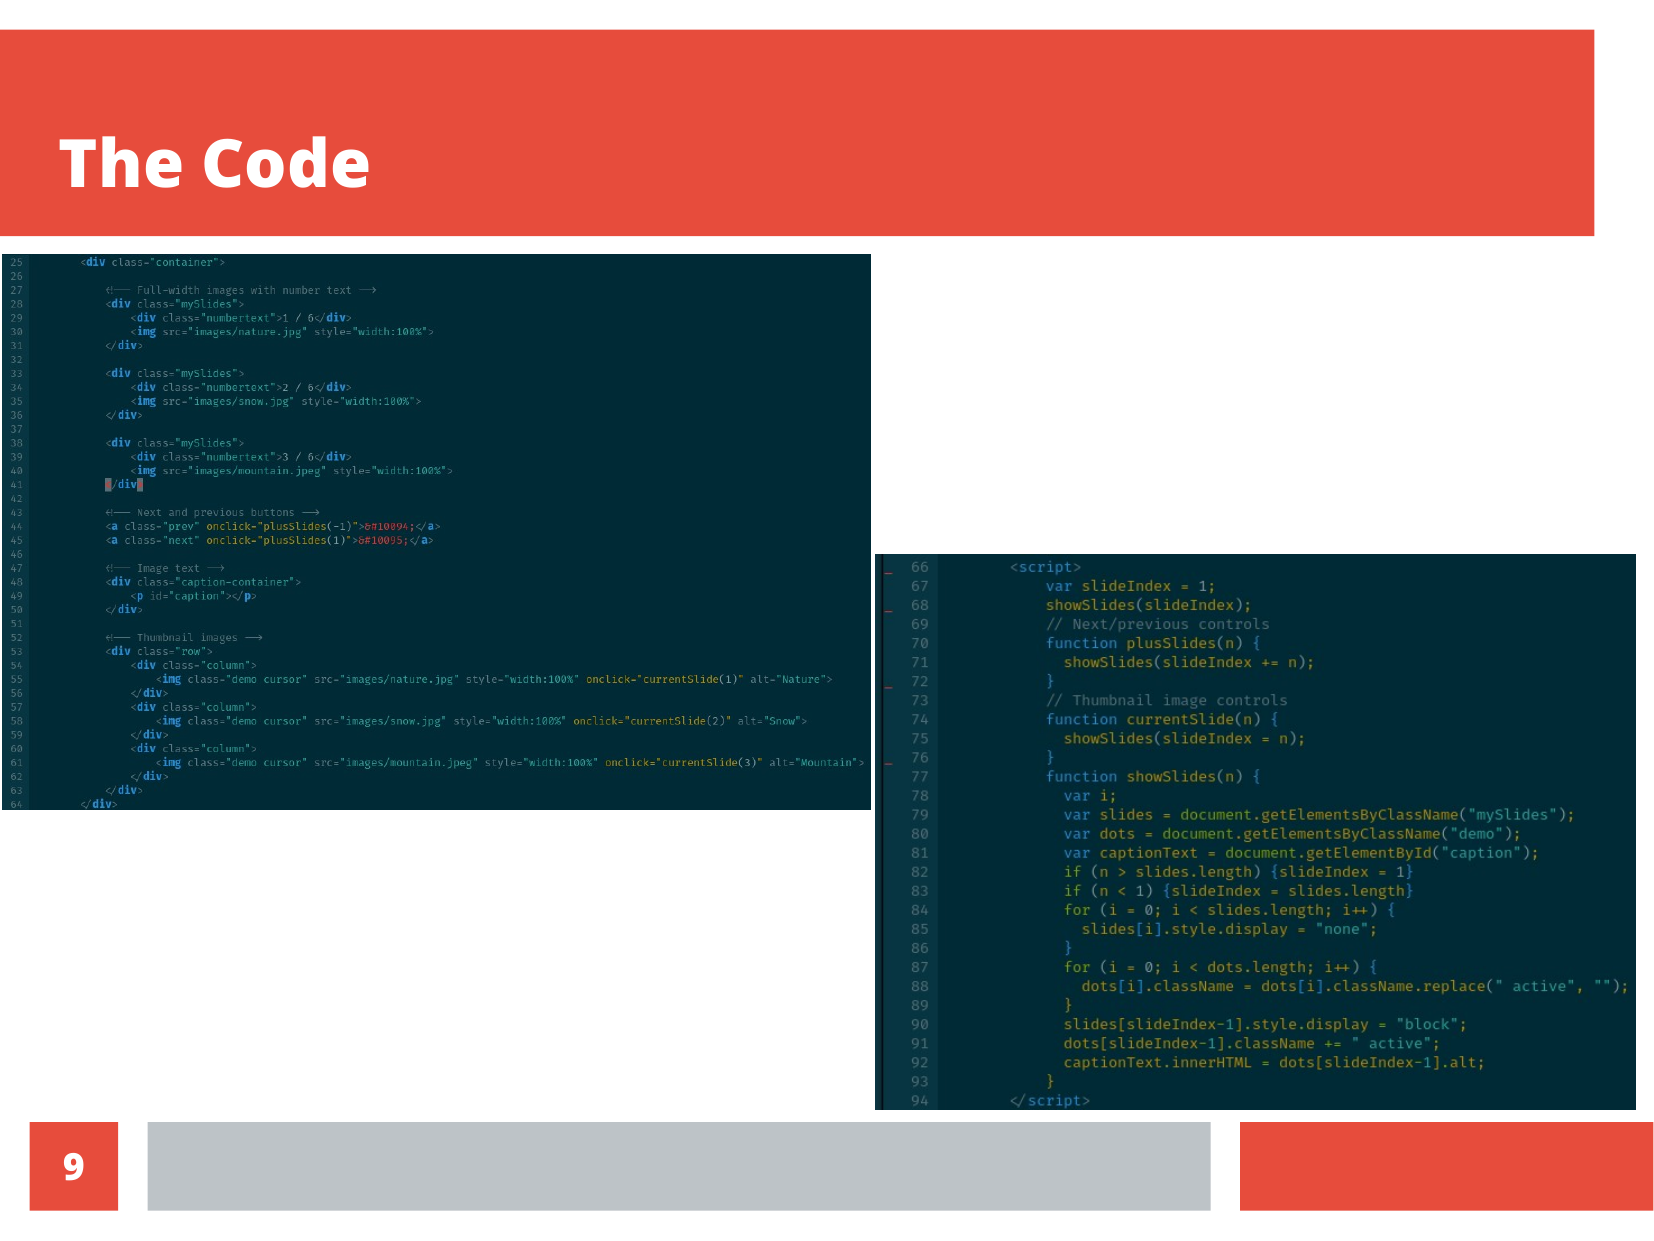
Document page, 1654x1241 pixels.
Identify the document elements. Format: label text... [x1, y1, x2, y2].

picture [1061, 697, 1258, 751]
picture [1045, 578, 1234, 615]
picture [272, 397, 292, 409]
picture [778, 675, 793, 683]
picture [1236, 618, 1252, 629]
picture [151, 579, 160, 585]
picture [1323, 1040, 1342, 1048]
picture [1398, 1038, 1421, 1050]
picture [1063, 634, 1222, 673]
picture [1056, 717, 1077, 724]
picture [1209, 1039, 1215, 1049]
picture [1560, 807, 1574, 823]
picture [1057, 618, 1062, 627]
picture [187, 649, 199, 655]
picture [207, 519, 231, 533]
picture [251, 314, 261, 321]
picture [511, 676, 545, 683]
picture [1324, 920, 1367, 935]
picture [1260, 738, 1269, 748]
picture [182, 260, 192, 265]
picture [233, 676, 256, 683]
picture [1137, 886, 1144, 897]
picture [264, 759, 300, 768]
picture [2, 256, 28, 811]
picture [1262, 1060, 1270, 1067]
picture [1396, 1016, 1421, 1030]
picture [1304, 980, 1321, 997]
picture [789, 758, 799, 764]
picture [232, 536, 256, 548]
picture [1094, 774, 1105, 782]
picture [1244, 984, 1252, 991]
picture [251, 455, 261, 460]
picture [359, 517, 415, 534]
picture [1093, 716, 1111, 724]
picture [630, 716, 686, 725]
picture [1060, 955, 1091, 977]
picture [1080, 919, 1141, 939]
picture [1100, 789, 1116, 804]
picture [569, 758, 592, 767]
picture [233, 516, 330, 548]
picture [1493, 809, 1503, 820]
picture [1398, 866, 1405, 878]
picture [240, 385, 249, 392]
picture [1449, 1017, 1458, 1024]
picture [1065, 1097, 1071, 1108]
picture [119, 605, 129, 613]
picture [1199, 581, 1206, 593]
picture [1189, 961, 1201, 973]
picture [1263, 695, 1275, 705]
picture [1092, 884, 1111, 900]
picture [573, 713, 625, 725]
picture [1056, 584, 1062, 591]
picture [1299, 735, 1304, 750]
picture [1377, 868, 1387, 875]
picture [1488, 850, 1513, 858]
picture [201, 469, 224, 477]
picture [83, 258, 98, 265]
picture [284, 330, 300, 338]
picture [1369, 925, 1376, 941]
picture [1237, 771, 1242, 785]
picture [1118, 886, 1126, 897]
picture [1223, 636, 1242, 650]
picture [107, 566, 117, 570]
picture [1063, 883, 1087, 897]
picture [1072, 615, 1089, 630]
picture [734, 675, 742, 684]
picture [202, 635, 234, 643]
picture [1611, 979, 1619, 994]
picture [1107, 774, 1116, 781]
picture [1354, 960, 1358, 974]
picture [169, 537, 192, 544]
picture [226, 511, 243, 515]
picture [1278, 698, 1287, 705]
picture [1369, 1038, 1386, 1049]
picture [520, 716, 533, 724]
picture [1058, 1095, 1062, 1106]
picture [1206, 954, 1314, 977]
picture [110, 538, 118, 544]
picture [1056, 564, 1061, 574]
picture [1064, 900, 1091, 918]
picture [1460, 849, 1483, 861]
picture [1061, 641, 1076, 647]
picture [269, 675, 305, 683]
picture [1389, 1039, 1394, 1049]
picture [1407, 865, 1411, 878]
picture [1236, 805, 1467, 846]
picture [1064, 861, 1081, 880]
picture [1279, 1054, 1439, 1074]
picture [1171, 961, 1181, 977]
picture [1224, 773, 1235, 783]
picture [688, 715, 710, 725]
picture [139, 399, 155, 407]
picture [176, 299, 199, 309]
picture [373, 466, 383, 475]
picture [1092, 865, 1112, 879]
picture [423, 467, 440, 474]
picture [1323, 958, 1351, 977]
picture [113, 578, 121, 585]
picture [136, 563, 174, 572]
picture [1061, 995, 1252, 1073]
title The Code [59, 59, 1595, 207]
picture [1261, 978, 1297, 994]
picture [1047, 615, 1055, 630]
picture [1090, 619, 1107, 633]
picture [1577, 985, 1583, 995]
picture [230, 288, 243, 294]
picture [417, 677, 427, 683]
picture [151, 636, 178, 643]
picture [1122, 769, 1223, 787]
picture [1288, 652, 1314, 672]
picture [238, 579, 255, 586]
picture [176, 565, 187, 571]
picture [1030, 1100, 1040, 1105]
picture [214, 300, 223, 307]
picture [293, 288, 312, 293]
picture [1038, 564, 1044, 571]
picture [1269, 888, 1280, 896]
picture [1459, 828, 1495, 839]
picture [1621, 981, 1629, 994]
picture [201, 398, 211, 404]
picture [543, 717, 560, 724]
picture [349, 676, 401, 685]
picture [349, 759, 384, 769]
picture [1514, 830, 1519, 842]
picture [1143, 884, 1161, 918]
picture [225, 299, 236, 307]
picture [754, 758, 761, 764]
picture [208, 578, 236, 587]
picture [207, 454, 237, 461]
picture [1048, 1097, 1053, 1105]
picture [297, 469, 319, 477]
picture [1143, 920, 1159, 937]
picture [1377, 1022, 1386, 1028]
picture [1217, 1035, 1224, 1054]
picture [766, 717, 794, 724]
picture [1263, 622, 1268, 630]
picture [197, 758, 220, 766]
picture [1162, 900, 1291, 940]
picture [213, 399, 236, 409]
picture [1371, 903, 1376, 916]
picture [1451, 850, 1457, 858]
picture [189, 439, 204, 449]
picture [354, 533, 408, 548]
picture [349, 520, 358, 526]
picture [304, 385, 319, 392]
picture [1168, 903, 1181, 917]
picture [113, 299, 123, 307]
picture [1164, 1001, 1170, 1010]
picture [1425, 1037, 1440, 1053]
picture [121, 371, 130, 377]
picture [240, 398, 268, 405]
picture [278, 468, 292, 474]
picture [398, 327, 425, 337]
picture [422, 759, 440, 766]
picture [151, 650, 161, 654]
picture [169, 288, 198, 294]
picture [1270, 842, 1438, 925]
picture [1442, 1056, 1486, 1073]
picture [346, 396, 352, 405]
picture [179, 509, 186, 517]
picture [201, 702, 244, 711]
picture [144, 329, 155, 338]
picture [202, 661, 212, 669]
picture [1099, 845, 1198, 863]
picture [1163, 620, 1188, 634]
picture [202, 313, 237, 321]
picture [1206, 850, 1216, 857]
picture [149, 591, 154, 599]
picture [809, 676, 820, 683]
picture [169, 718, 180, 727]
picture [1407, 885, 1412, 896]
picture [1324, 976, 1492, 997]
picture [355, 398, 381, 404]
picture [1241, 598, 1251, 616]
picture [1513, 980, 1566, 992]
picture [1162, 826, 1235, 842]
picture [143, 772, 149, 780]
picture [524, 758, 535, 767]
picture [631, 758, 661, 770]
picture [138, 254, 145, 266]
picture [1227, 1034, 1319, 1054]
picture [1096, 695, 1125, 705]
picture [1477, 811, 1492, 823]
picture [1075, 850, 1080, 860]
picture [182, 579, 205, 586]
picture [1522, 845, 1539, 867]
picture [190, 318, 201, 322]
picture [225, 593, 236, 602]
picture [249, 288, 257, 293]
picture [1261, 656, 1278, 668]
picture [135, 478, 145, 492]
picture [1098, 826, 1136, 843]
picture [603, 755, 629, 768]
picture [802, 759, 830, 766]
picture [1118, 866, 1128, 877]
picture [1180, 805, 1256, 824]
picture [176, 524, 195, 531]
picture [175, 593, 219, 601]
picture [1342, 903, 1368, 915]
picture [386, 759, 415, 766]
picture [1507, 823, 1511, 840]
picture [265, 579, 289, 586]
picture [283, 719, 300, 724]
picture [214, 442, 224, 446]
picture [1245, 696, 1251, 705]
picture [182, 369, 204, 378]
picture [1254, 698, 1260, 705]
picture [1235, 598, 1242, 612]
picture [1135, 863, 1255, 884]
picture [206, 535, 231, 546]
picture [1161, 809, 1172, 819]
picture [208, 511, 218, 516]
picture [327, 453, 337, 460]
picture [388, 715, 419, 724]
picture [308, 315, 323, 322]
picture [1504, 807, 1547, 821]
picture [1082, 694, 1094, 705]
picture [1209, 583, 1214, 595]
picture [208, 381, 236, 391]
picture [1139, 619, 1162, 632]
picture [1081, 976, 1122, 997]
picture [1460, 1020, 1466, 1033]
picture [1186, 1007, 1197, 1013]
picture [1187, 905, 1198, 916]
picture [105, 478, 123, 492]
picture [169, 760, 181, 769]
picture [555, 675, 575, 683]
picture [214, 369, 230, 377]
picture [144, 663, 154, 669]
picture [1196, 619, 1224, 630]
picture [195, 260, 212, 266]
picture [134, 537, 149, 543]
picture [1125, 978, 1137, 997]
picture [326, 329, 333, 337]
picture [1127, 619, 1143, 631]
picture [1224, 698, 1243, 706]
picture [233, 760, 257, 766]
picture [196, 328, 277, 339]
picture [143, 468, 155, 477]
picture [1100, 901, 1121, 918]
picture [212, 289, 230, 294]
picture [1278, 733, 1296, 747]
picture [1296, 927, 1306, 935]
picture [1106, 641, 1116, 648]
picture [1120, 966, 1135, 972]
picture [324, 313, 332, 325]
picture [353, 718, 387, 728]
picture [1084, 716, 1089, 725]
picture [1237, 947, 1244, 953]
picture [1162, 652, 1257, 673]
picture [1423, 1018, 1449, 1029]
picture [328, 383, 337, 391]
picture [1056, 774, 1071, 781]
picture [446, 677, 454, 685]
picture [1073, 811, 1080, 819]
picture [1125, 906, 1136, 916]
picture [126, 261, 136, 265]
picture [662, 757, 740, 770]
picture [498, 719, 508, 724]
picture [1255, 869, 1259, 879]
picture [1387, 870, 1392, 878]
picture [391, 397, 409, 405]
picture [233, 717, 256, 724]
picture [245, 593, 250, 601]
picture [1046, 1074, 1054, 1090]
picture [189, 701, 196, 707]
picture [112, 369, 117, 377]
picture [1179, 583, 1189, 590]
picture [539, 759, 547, 766]
picture [1225, 846, 1297, 863]
picture [1146, 977, 1235, 997]
picture [226, 748, 243, 753]
picture [238, 469, 262, 474]
picture [1144, 827, 1154, 837]
picture [277, 511, 288, 516]
picture [1171, 882, 1264, 902]
picture [359, 328, 394, 337]
picture [1227, 619, 1232, 629]
picture [875, 554, 937, 1111]
picture [585, 674, 722, 686]
picture [429, 720, 440, 728]
picture [119, 411, 128, 418]
picture [1245, 1015, 1370, 1036]
picture [1074, 831, 1080, 838]
picture [1128, 698, 1135, 705]
picture [721, 715, 730, 725]
picture [1145, 959, 1161, 977]
picture [555, 759, 564, 766]
picture [1225, 1014, 1242, 1032]
picture [164, 677, 180, 685]
picture [213, 661, 243, 671]
picture [150, 257, 174, 266]
picture [1100, 960, 1117, 976]
picture [1099, 806, 1154, 825]
picture [249, 510, 268, 517]
picture [1119, 621, 1126, 632]
picture [449, 757, 477, 769]
picture [437, 676, 445, 683]
